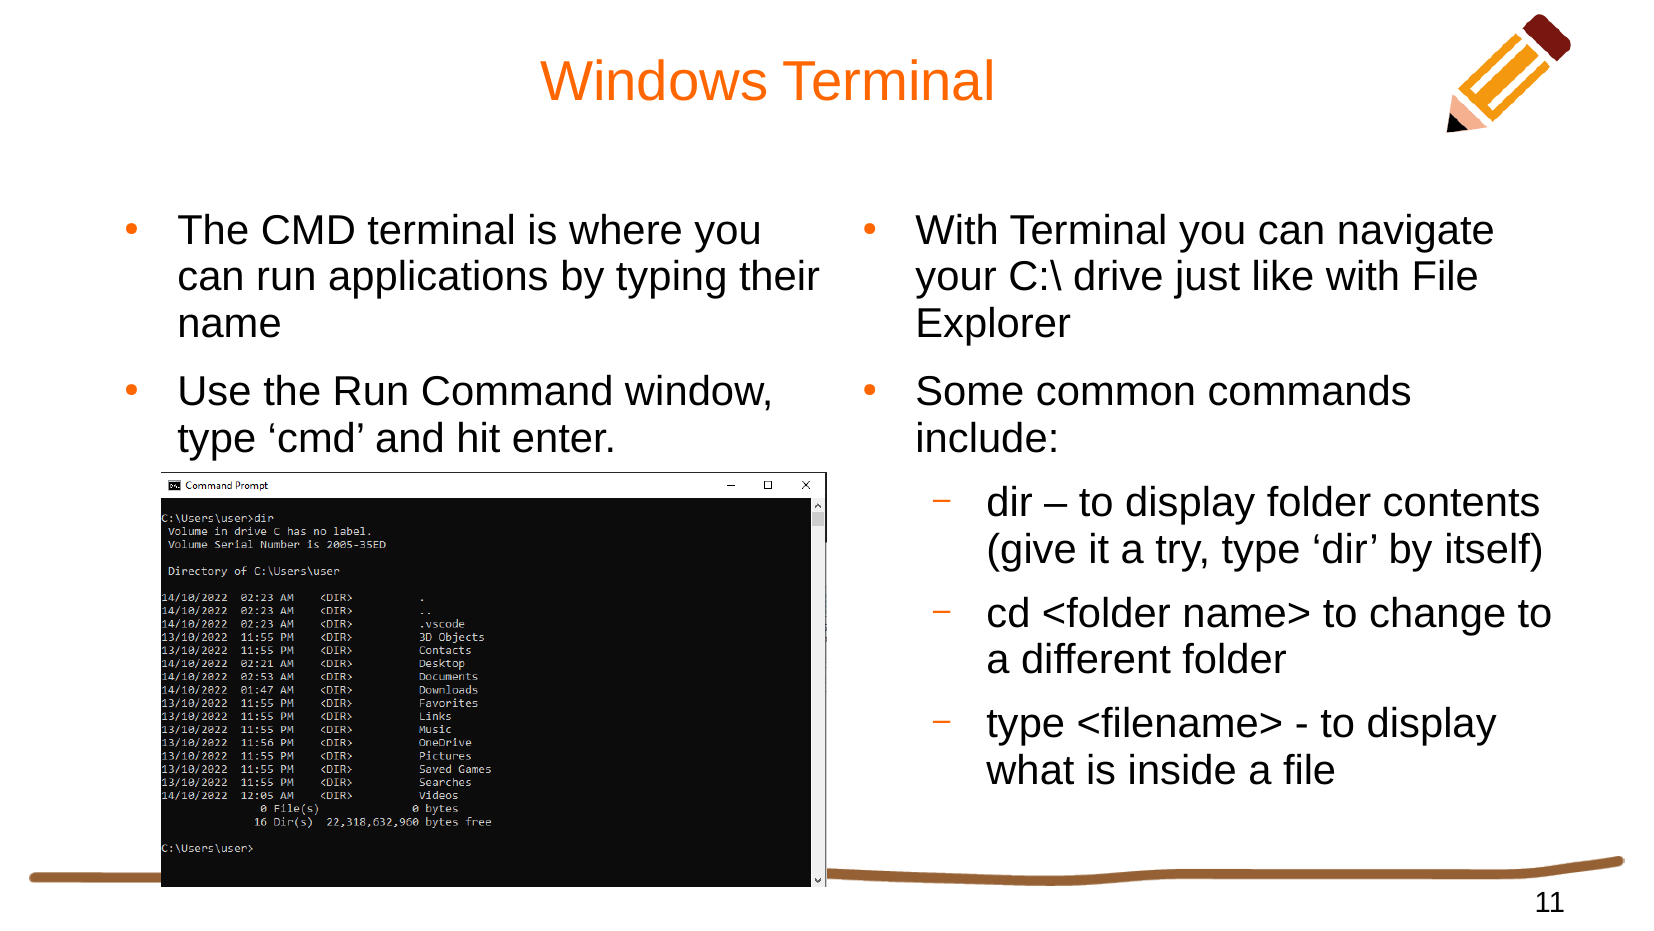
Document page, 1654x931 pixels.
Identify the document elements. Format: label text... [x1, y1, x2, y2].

picture [1446, 14, 1571, 133]
list With Terminal you can navigate your C:\ drive just like with File Explorer Some common commands include: dir – to display folder contents (give it a try, type ‘dir’ by itself) cd <folder name> to change to a different folder type <filename> - to display what is inside a file [844, 206, 1565, 857]
list The CMD terminal is where you can run applications by typing their name Use the Run Command window, type ‘cmd’ and hit enter. [106, 206, 827, 857]
picture [29, 472, 1625, 887]
title Windows Terminal [88, 29, 1447, 133]
